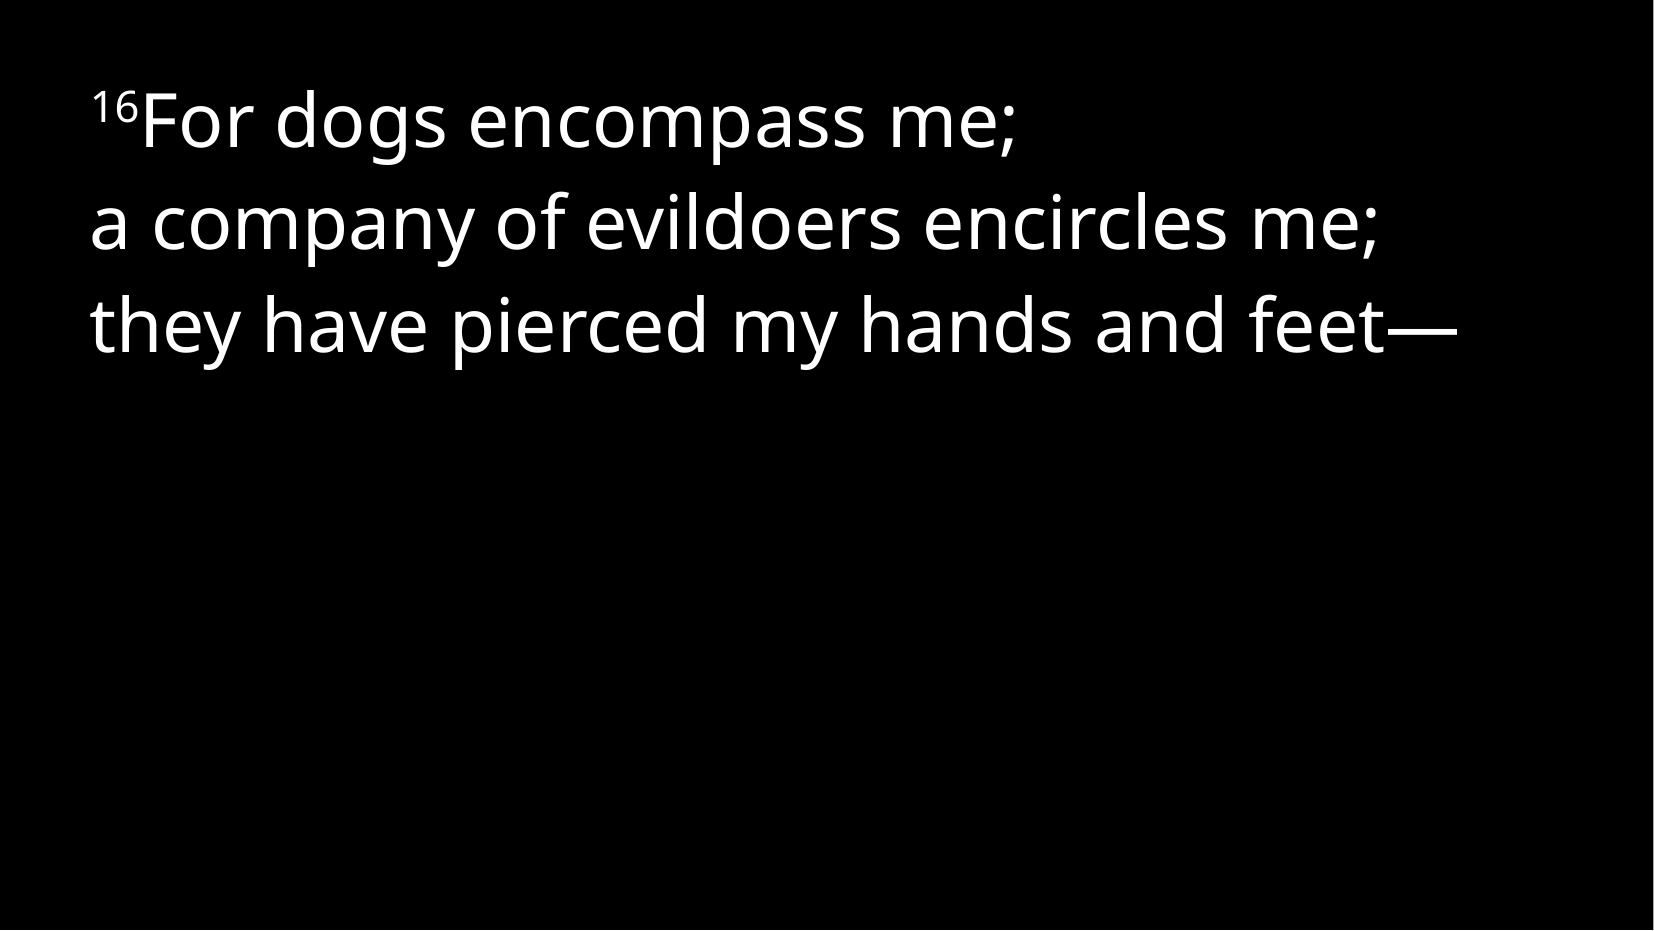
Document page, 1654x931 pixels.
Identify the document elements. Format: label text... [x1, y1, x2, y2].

text_box 16For dogs encompass me; a company of evildoers encircles me; they have pierced my hands and feet— [75, 60, 1576, 406]
